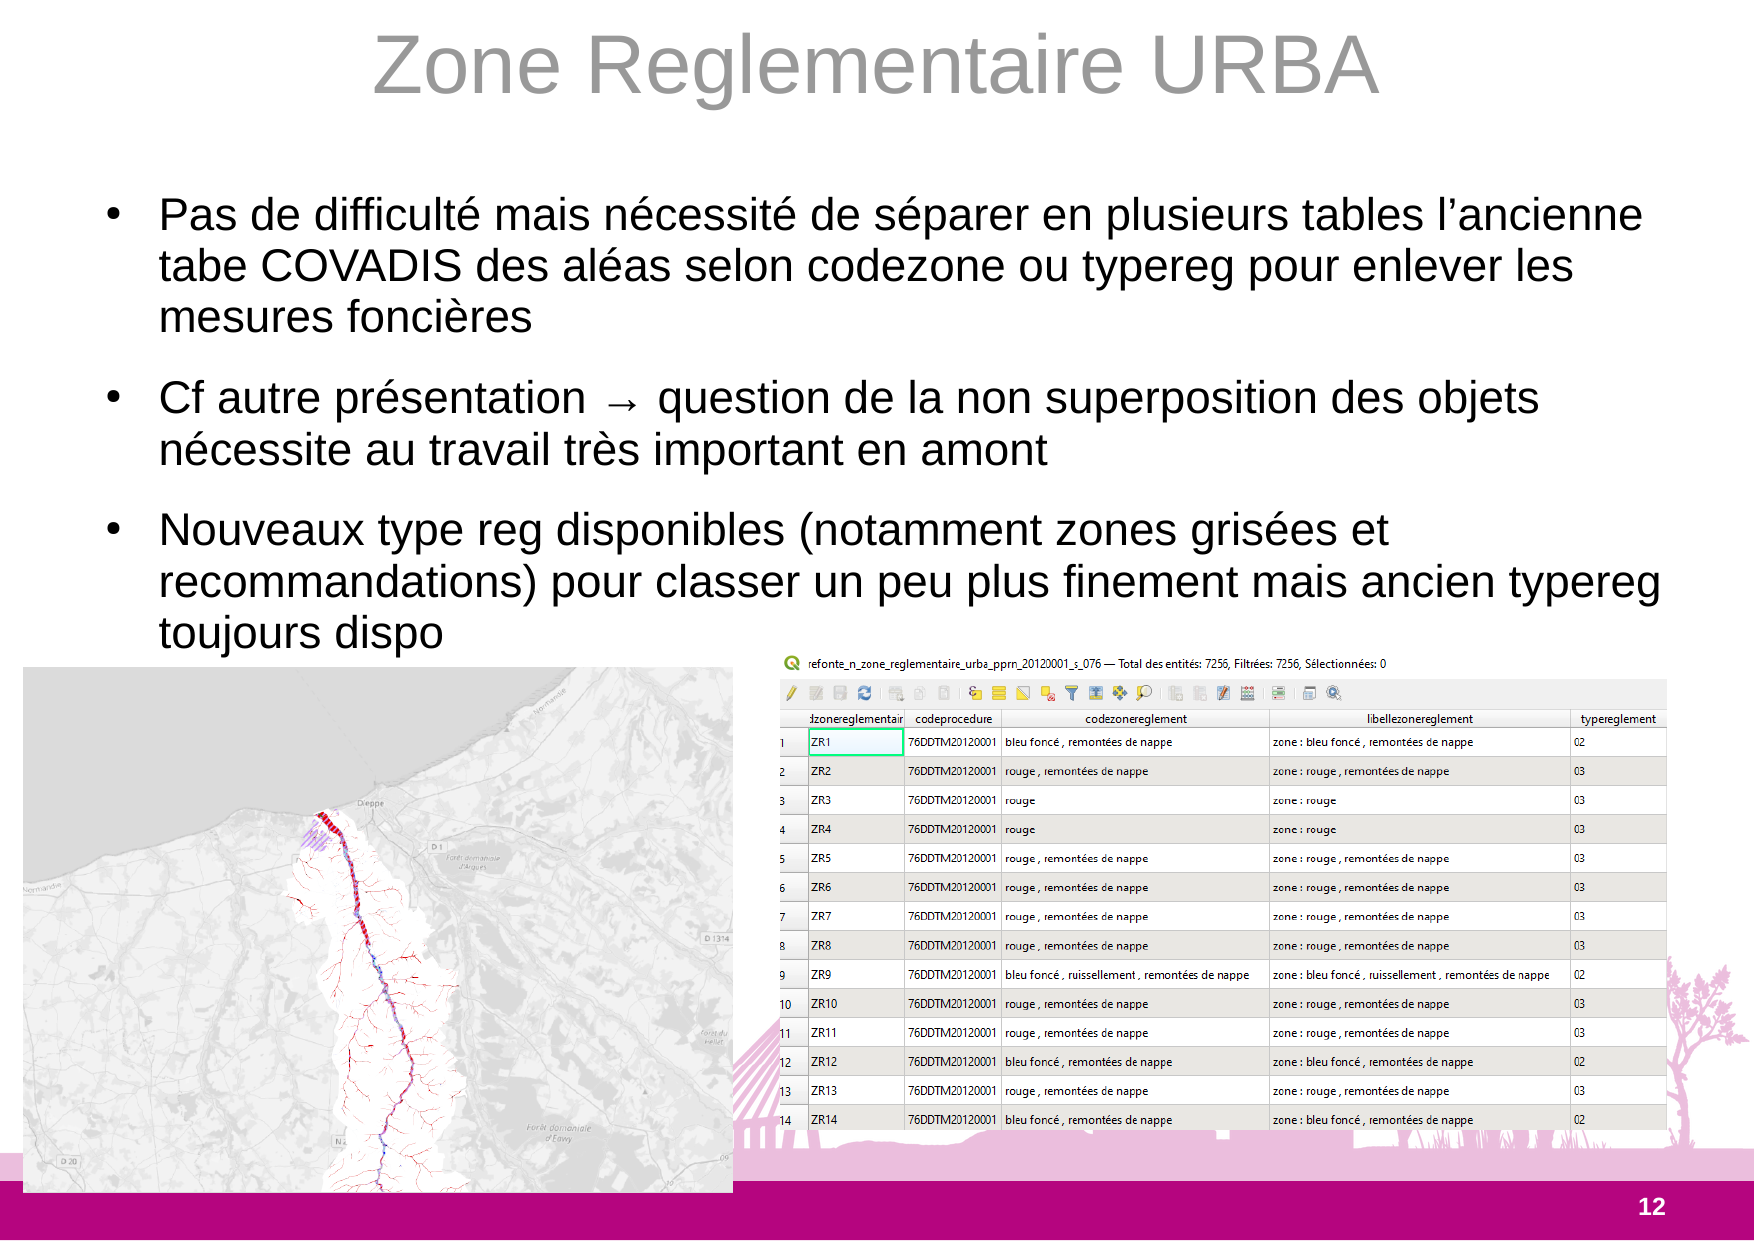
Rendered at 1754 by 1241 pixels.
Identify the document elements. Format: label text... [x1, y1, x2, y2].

picture [23, 667, 733, 1193]
list Pas de difficulté mais nécessité de séparer en plusieurs tables l’ancienne tabe COVADIS des aléas selon codezone ou typereg pour enlever les mesures foncières Cf autre présentation → question de la non superposition des objets nécessite au travail très important en amont Nouveaux type reg disponibles (notamment zones grisées et recommandations) pour classer un peu plus finement mais ancien typereg toujours dispo [87, 188, 1667, 1010]
title Zone Reglementaire URBA [87, 0, 1667, 130]
picture [780, 649, 1667, 1130]
